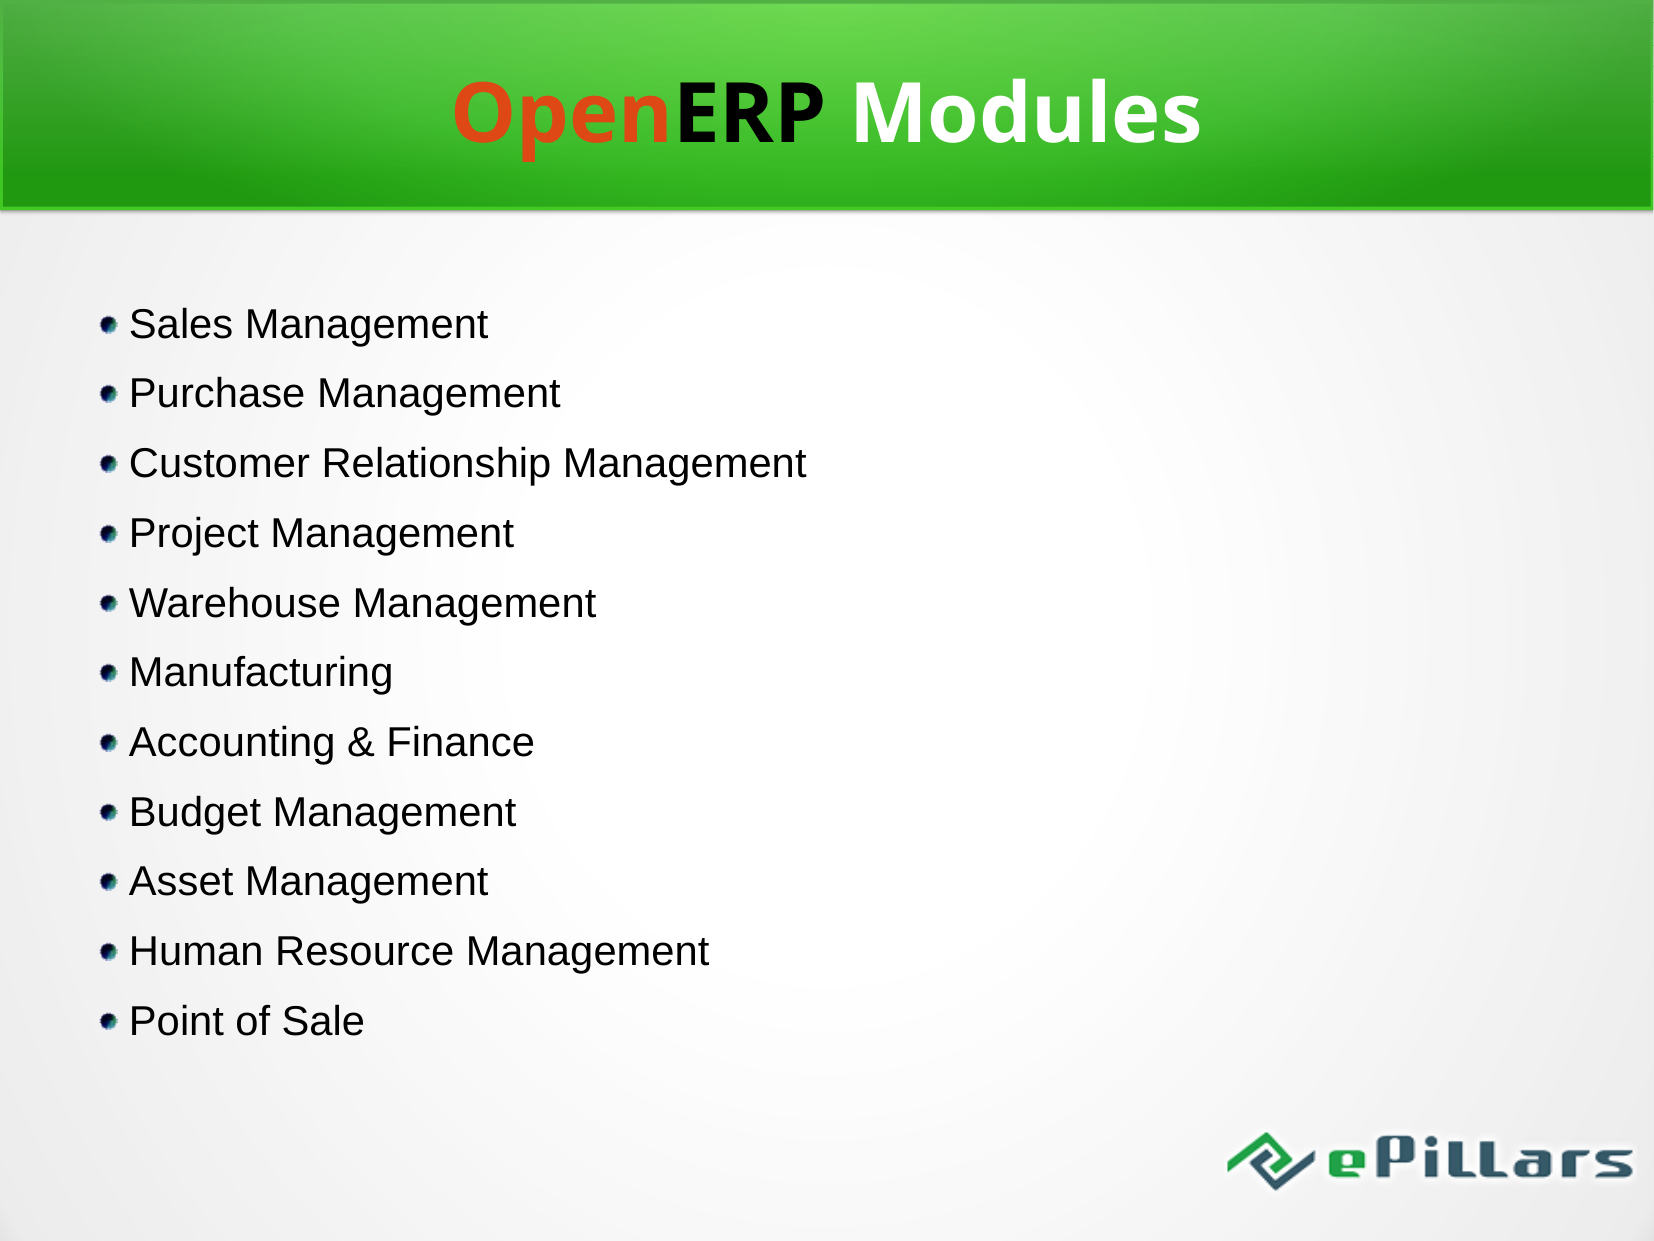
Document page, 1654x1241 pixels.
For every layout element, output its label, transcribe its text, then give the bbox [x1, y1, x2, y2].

picture [1224, 1124, 1637, 1201]
subtitle Sales Management Purchase Management Customer Relationship Management Project Management Warehouse Management Manufacturing Accounting & Finance Budget Management Asset Management Human Resource Management Point of Sale [98, 288, 1554, 1033]
title OpenERP Modules [82, 30, 1571, 191]
